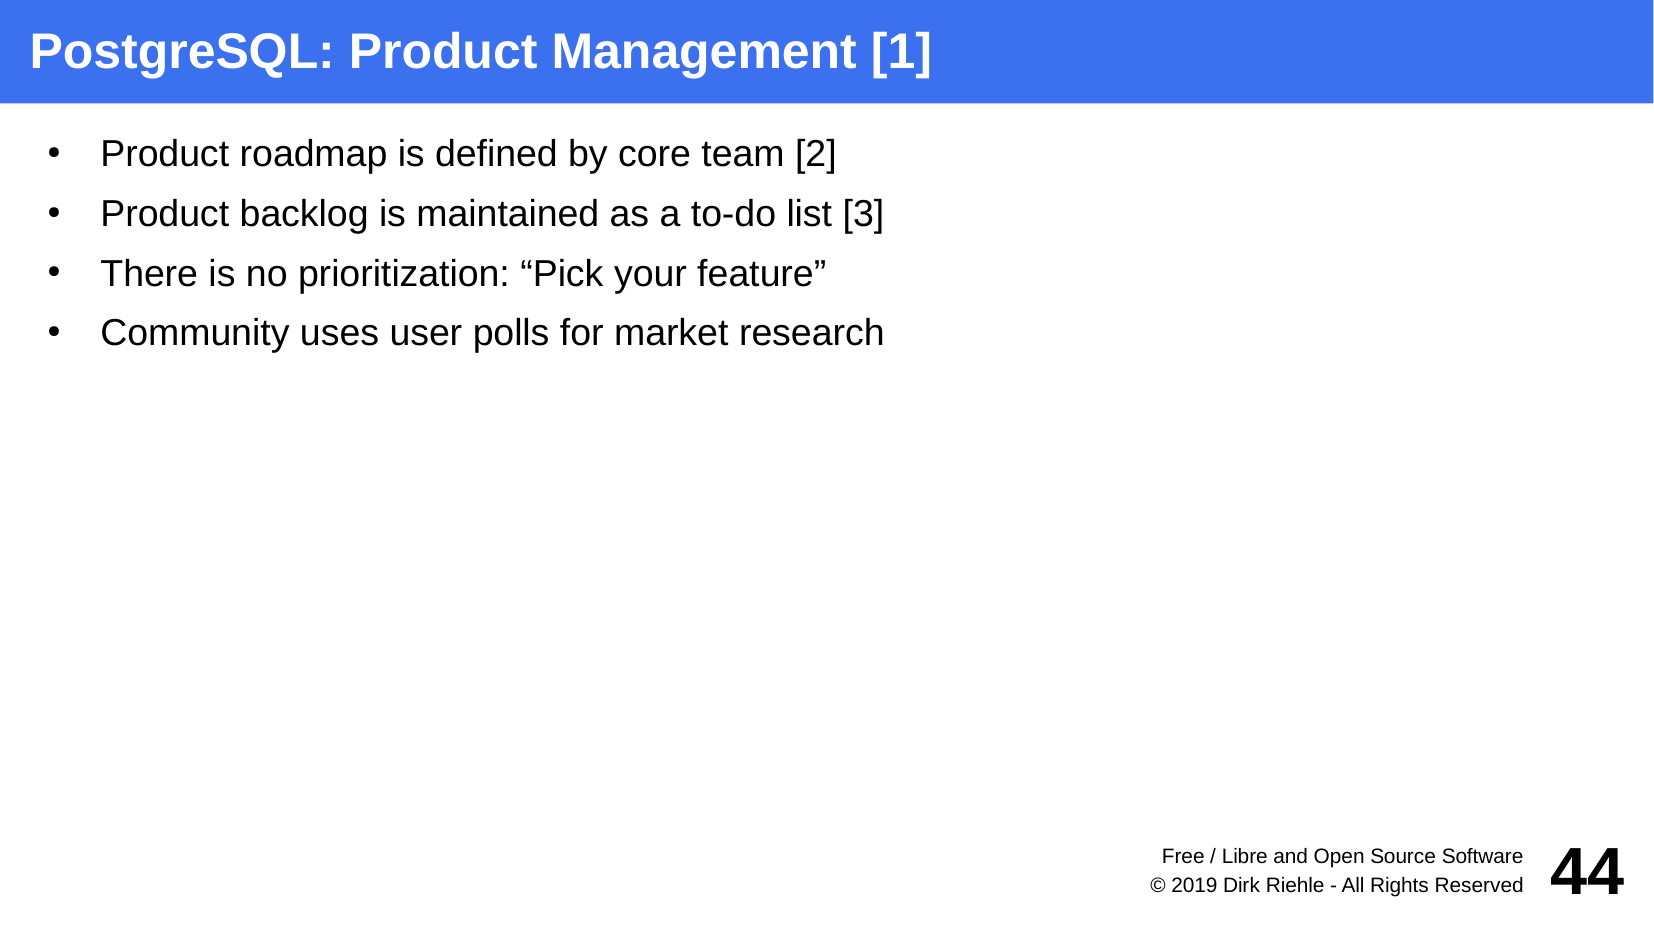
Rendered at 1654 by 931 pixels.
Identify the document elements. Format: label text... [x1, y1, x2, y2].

title PostgreSQL: Product Management [1] [0, 0, 1654, 104]
list Product roadmap is defined by core team [2] Product backlog is maintained as a to-do list [3] There is no prioritization: “Pick your feature” Community uses user polls for market research [29, 132, 1625, 813]
